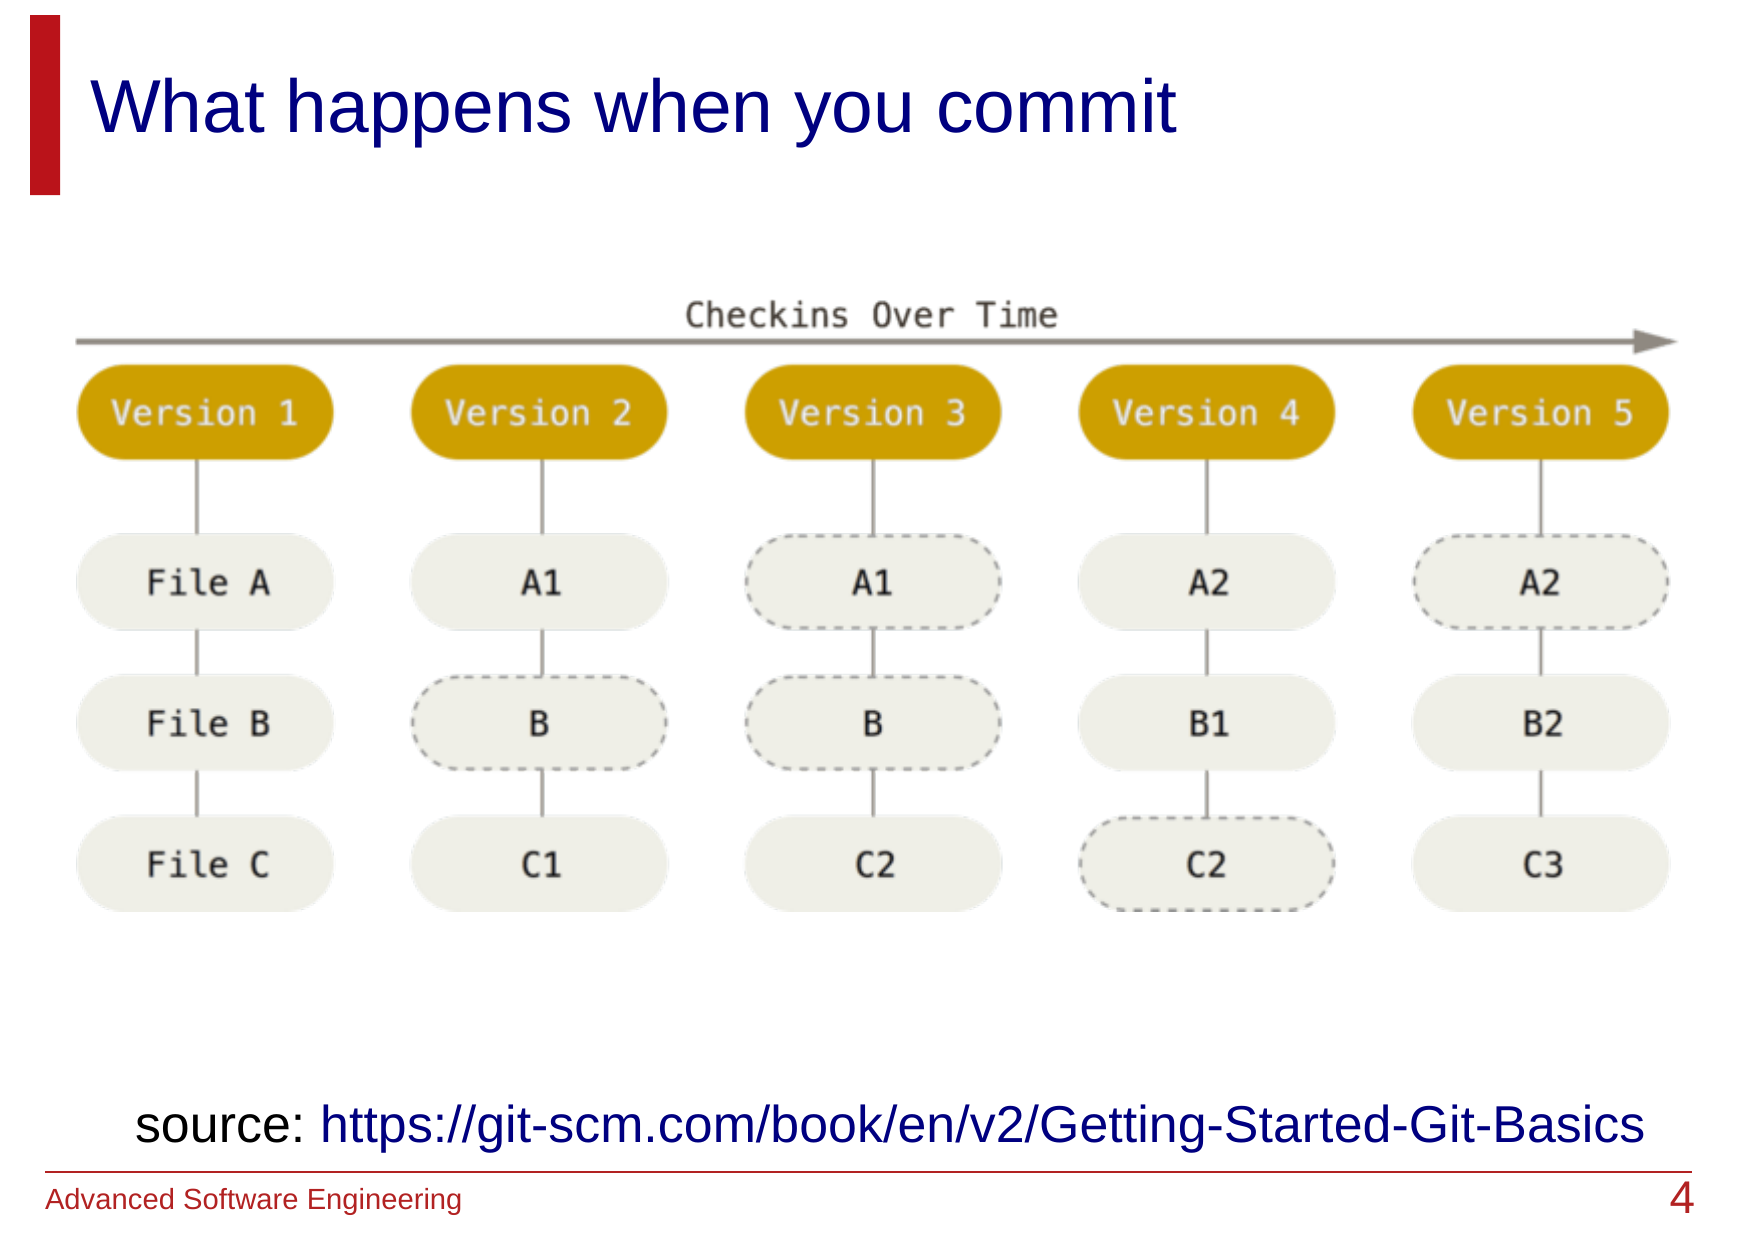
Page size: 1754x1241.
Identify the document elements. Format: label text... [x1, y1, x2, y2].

picture [75, 299, 1681, 912]
title What happens when you commit [90, 17, 1696, 196]
text_box source: https://git-scm.com/book/en/v2/Getting-Started-Git-Basics [135, 1095, 1651, 1156]
